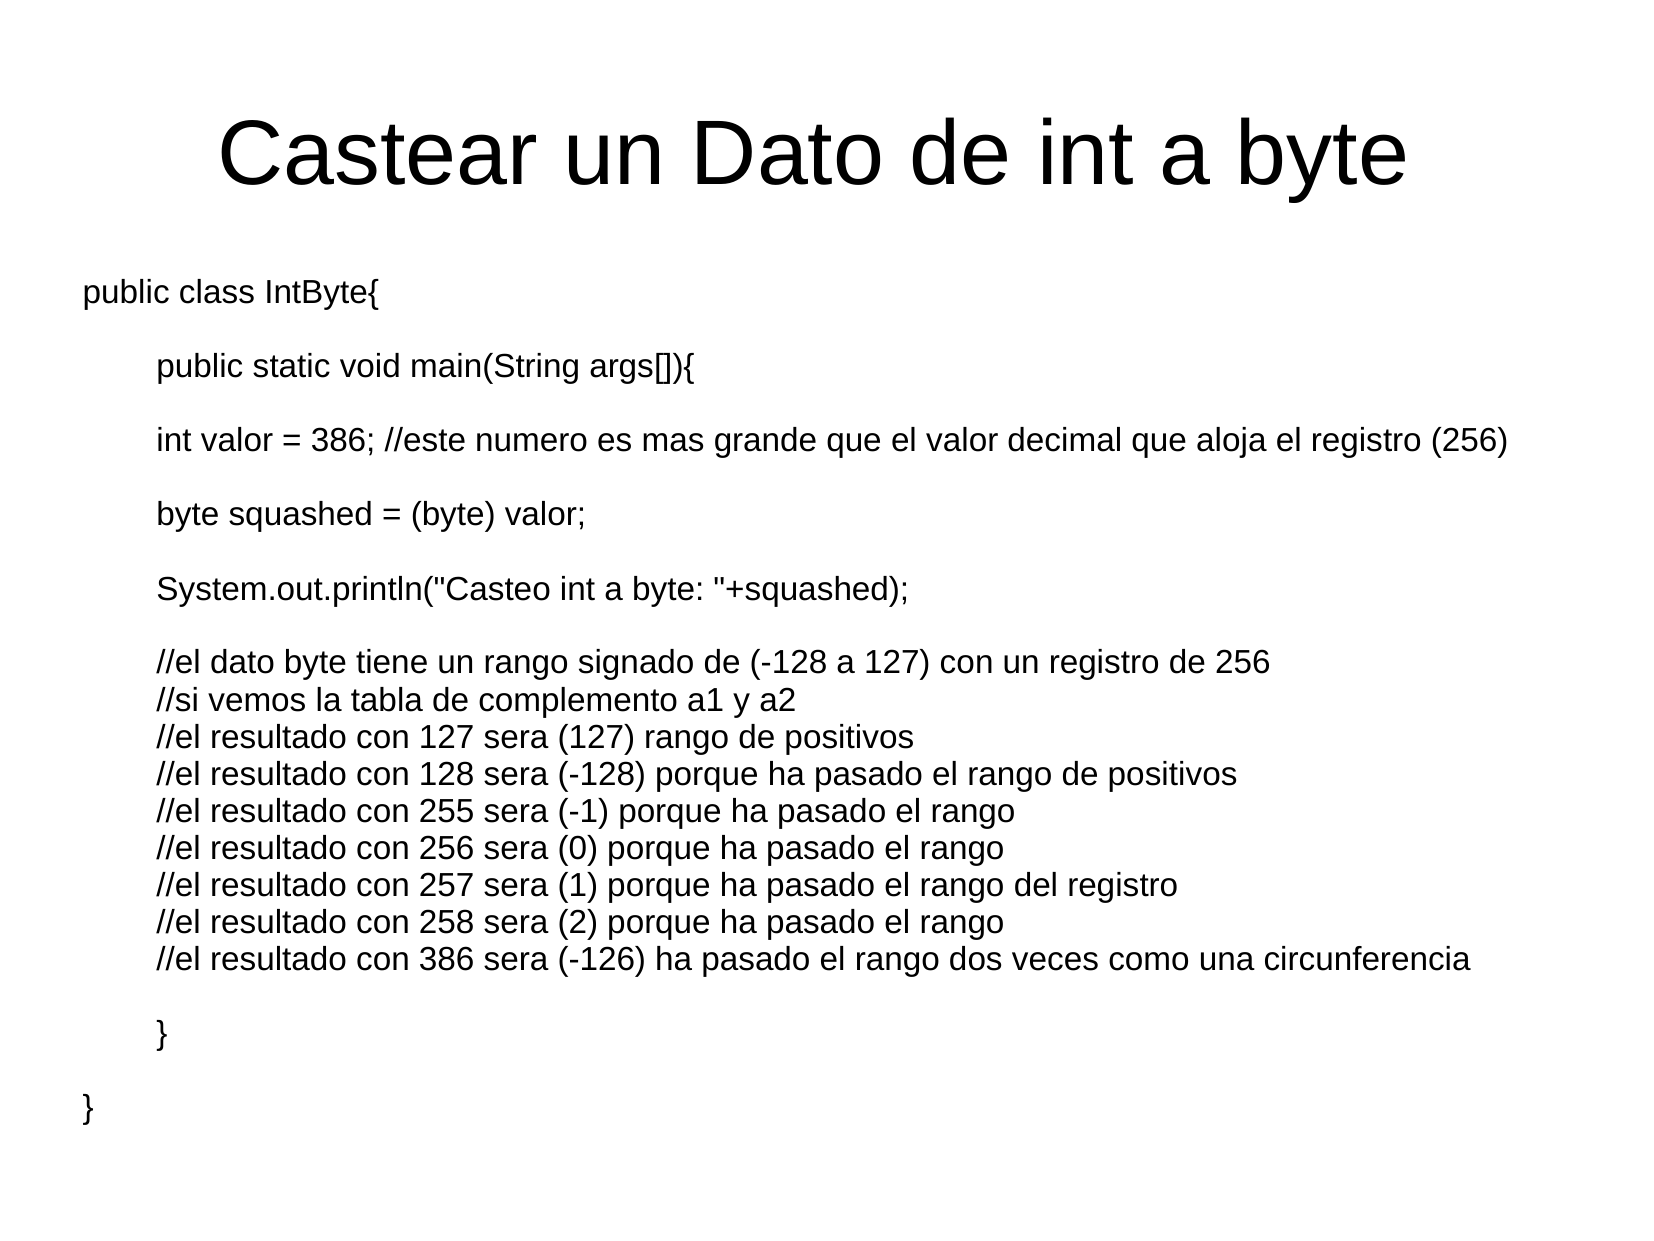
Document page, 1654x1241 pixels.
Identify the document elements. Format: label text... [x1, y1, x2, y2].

title Castear un Dato de int a byte [82, 49, 1571, 257]
subtitle public class IntByte{ public static void main(String args[]){ int valor = 386; //este numero es mas grande que el valor decimal que aloja el registro (256) byte squashed = (byte) valor; System.out.println("Casteo int a byte: "+squashed); //el dato byte tiene un rango signado de (-128 a 127) con un registro de 256 //si vemos la tabla de complemento a1 y a2 //el resultado con 127 sera (127) rango de positivos //el resultado con 128 sera (-128) porque ha pasado el rango de positivos //el resultado con 255 sera (-1) porque ha pasado el rango //el resultado con 256 sera (0) porque ha pasado el rango //el resultado con 257 sera (1) porque ha pasado el rango del registro //el resultado con 258 sera (2) porque ha pasado el rango //el resultado con 386 sera (-126) ha pasado el rango dos veces como una circunferencia } } [82, 270, 1571, 1129]
